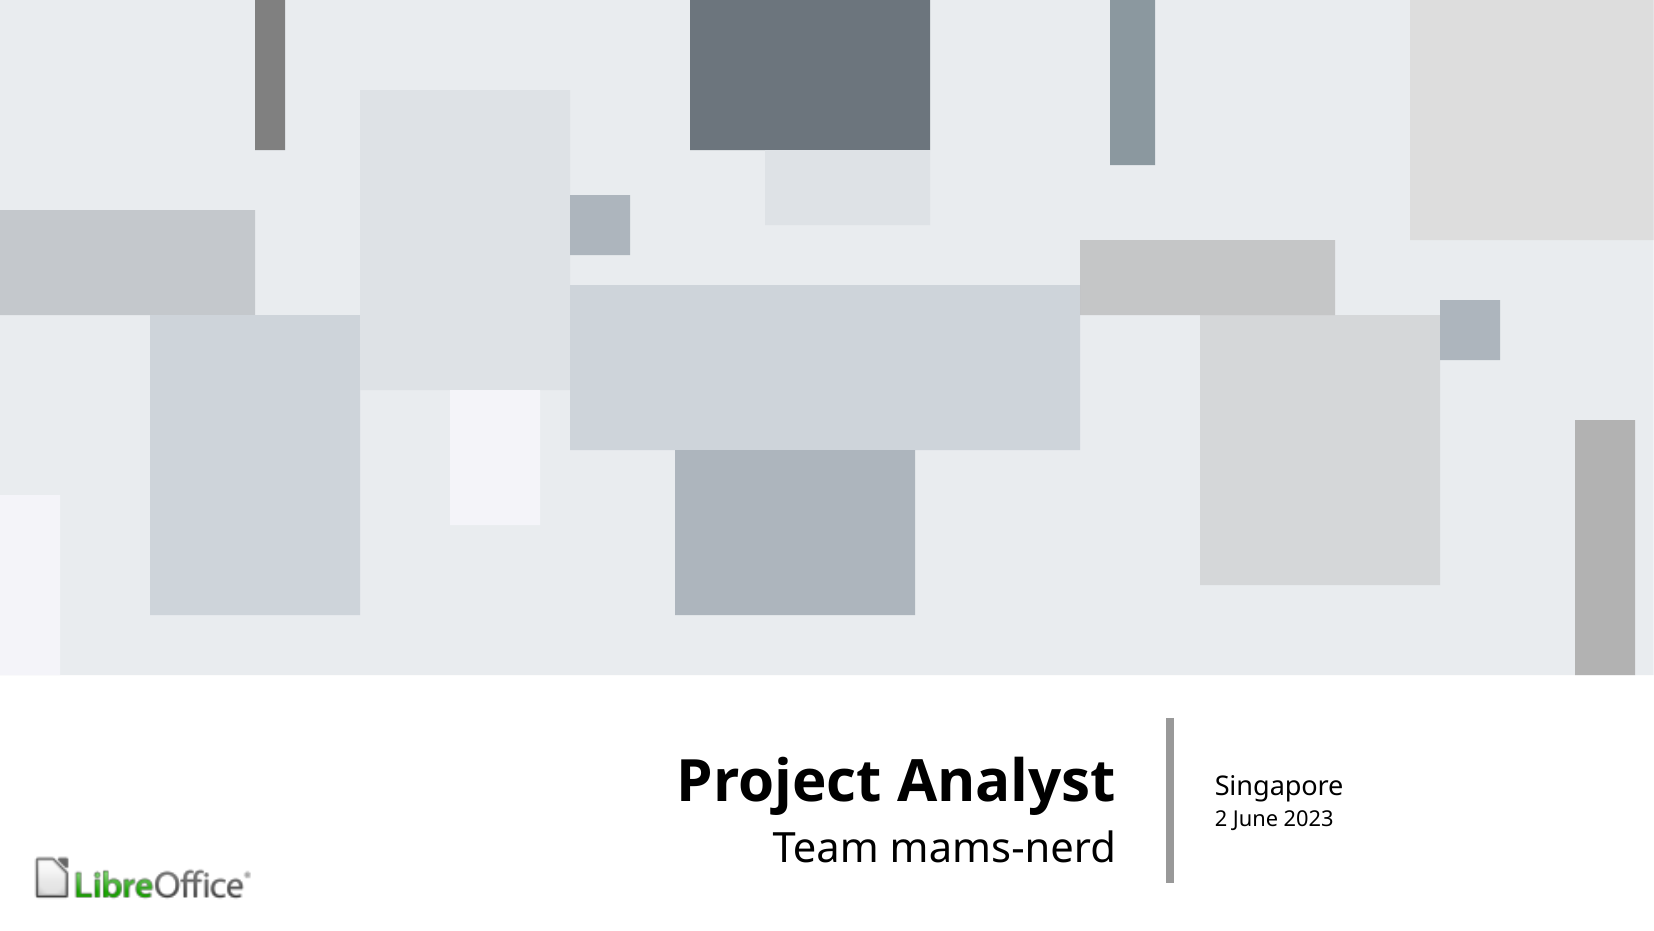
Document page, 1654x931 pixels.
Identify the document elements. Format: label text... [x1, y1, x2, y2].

text_box Project Analyst Team mams-nerd [562, 731, 1131, 931]
text_box Singapore 2 June 2023 [1200, 759, 1591, 841]
picture [30, 852, 256, 903]
